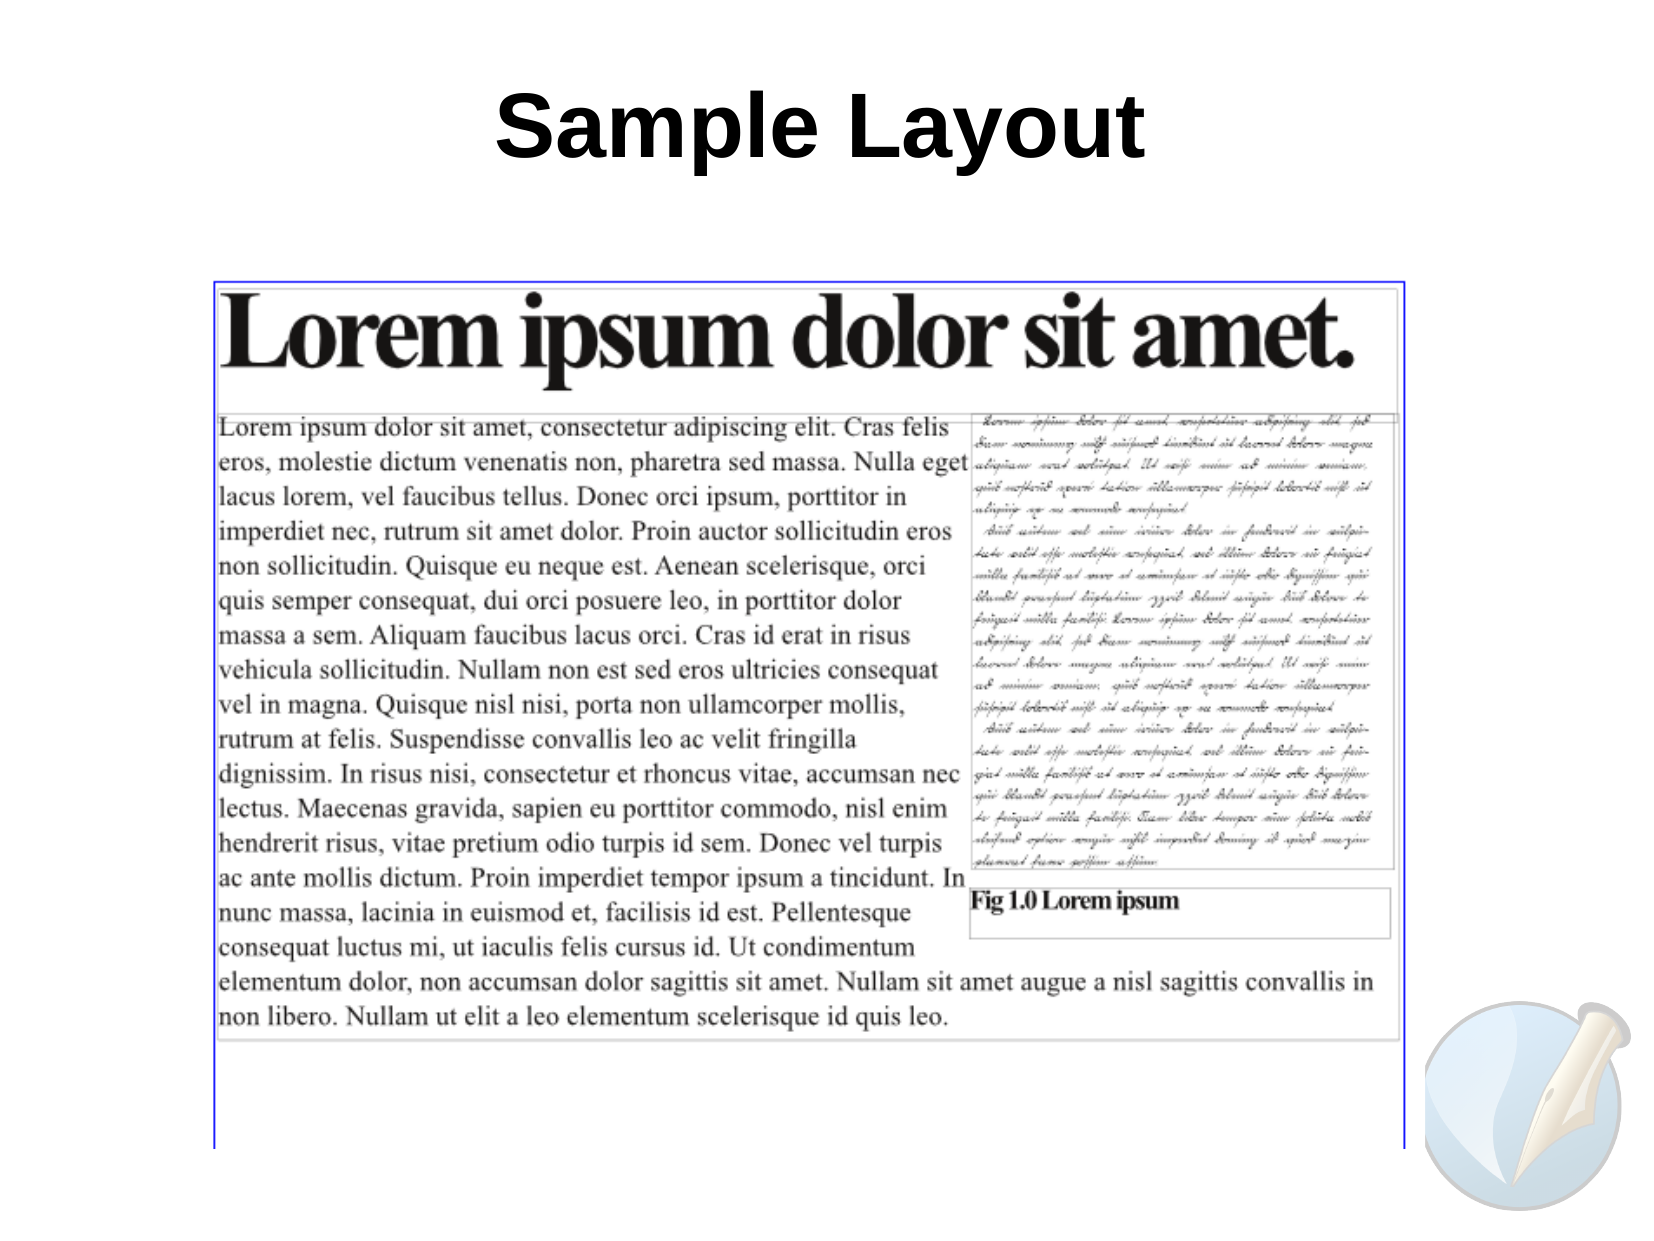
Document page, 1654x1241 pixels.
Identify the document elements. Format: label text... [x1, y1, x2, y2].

title Sample Layout [76, 29, 1565, 222]
picture [178, 263, 1426, 1149]
